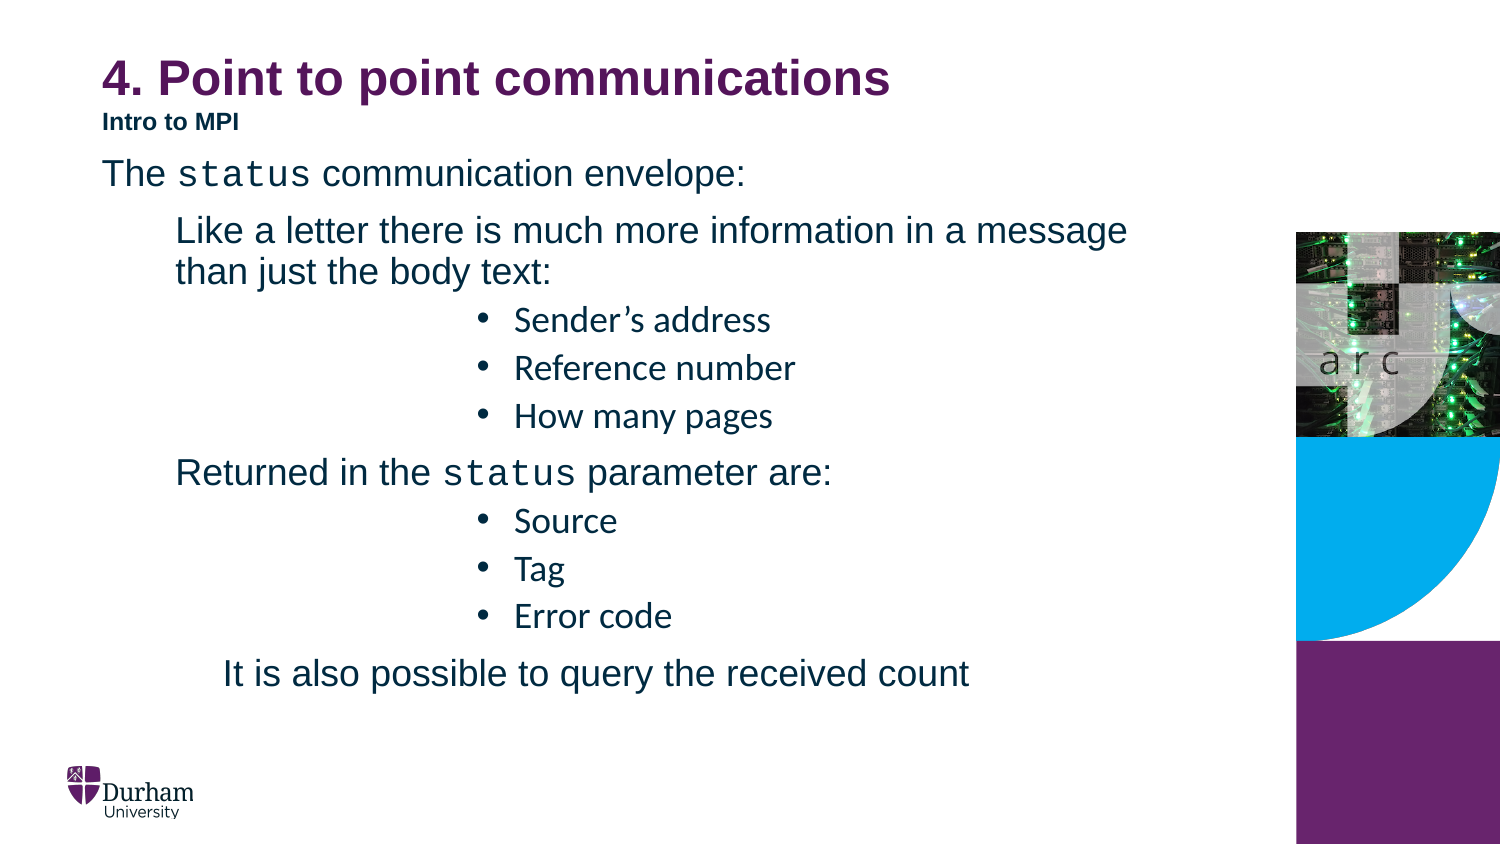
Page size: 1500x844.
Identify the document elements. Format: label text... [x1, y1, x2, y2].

text_box [1296, 640, 1500, 844]
picture [1332, 467, 1500, 640]
picture [1296, 232, 1500, 436]
list The status communication envelope: Like a letter there is much more information in a message than just the body text: Sender’s address Reference number How many pages Returned in the status parameter are: Source Tag Error code It is also possible to query the received count [101, 154, 1215, 740]
picture [67, 766, 193, 819]
title 4. Point to point communications Intro to MPI [101, 45, 1399, 187]
